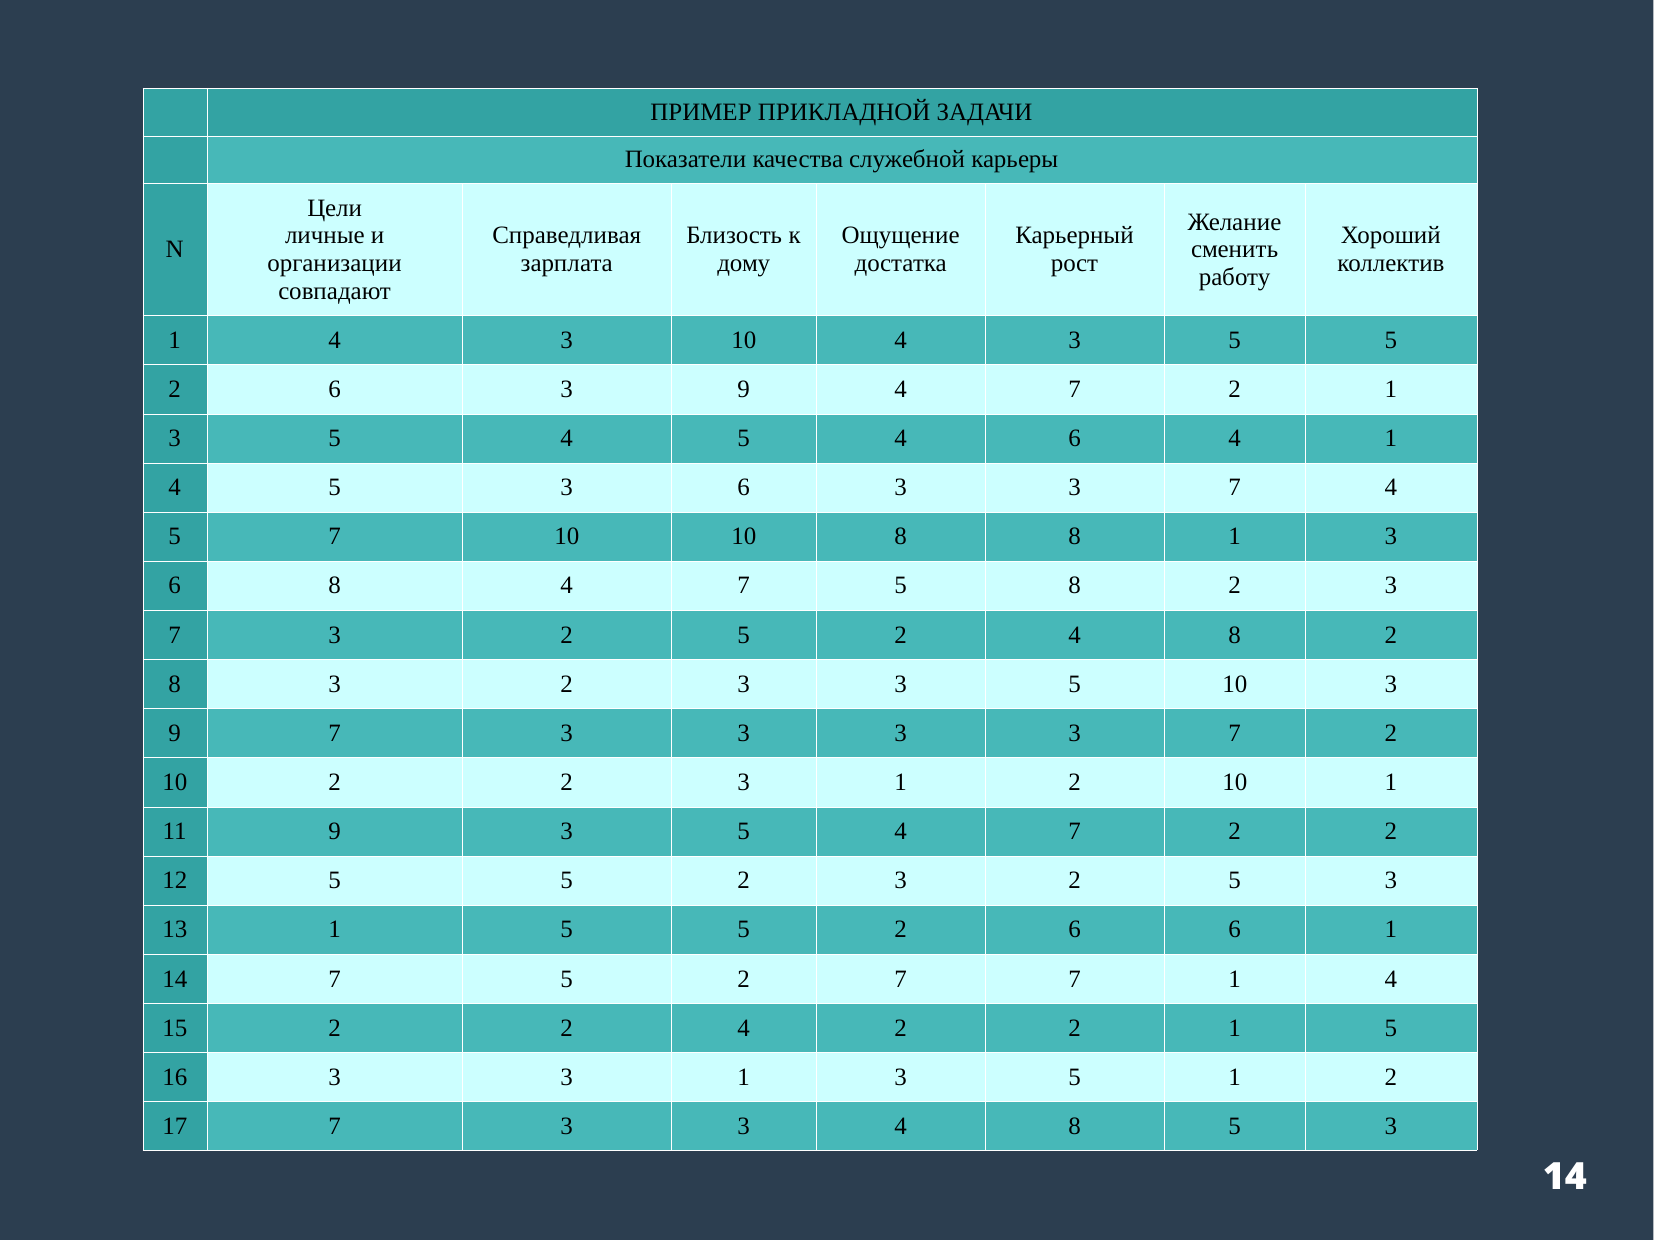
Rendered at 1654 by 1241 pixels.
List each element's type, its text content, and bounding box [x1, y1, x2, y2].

table_cell 2 [463, 660, 671, 708]
table_cell 14 [144, 955, 207, 1003]
table_cell 1 [1306, 758, 1477, 807]
table_cell 16 [144, 1053, 207, 1101]
table_cell Карьерный рост [986, 184, 1164, 315]
table_cell 5 [1306, 1004, 1477, 1052]
table_cell 5 [672, 808, 816, 856]
table_cell 2 [1306, 709, 1477, 757]
table_cell 4 [817, 316, 985, 364]
table_cell 7 [208, 709, 462, 757]
table_cell Показатели качества служебной карьеры [208, 137, 1477, 183]
table_cell 2 [817, 906, 985, 954]
table_cell 3 [1306, 660, 1477, 708]
table_cell 1 [144, 316, 207, 364]
table_cell 1 [1306, 365, 1477, 414]
table_cell 2 [672, 857, 816, 905]
table_cell 13 [144, 906, 207, 954]
table_cell 4 [208, 316, 462, 364]
table_cell 3 [986, 464, 1164, 512]
table_cell 2 [817, 611, 985, 659]
table_cell Хороший коллектив [1306, 184, 1477, 315]
table_cell 5 [463, 955, 671, 1003]
table_cell 3 [986, 709, 1164, 757]
table_cell 4 [463, 562, 671, 610]
table_cell 5 [1165, 857, 1305, 905]
table_cell 3 [672, 709, 816, 757]
table_cell 10 [144, 758, 207, 807]
table_cell 1 [1165, 955, 1305, 1003]
table_cell 5 [817, 562, 985, 610]
table_cell 9 [672, 365, 816, 414]
table_cell 2 [1165, 808, 1305, 856]
table_cell N [144, 184, 207, 315]
table_cell 3 [463, 464, 671, 512]
table_cell 3 [817, 709, 985, 757]
table_cell Справедливая зарплата [463, 184, 671, 315]
table_cell 1 [1165, 1004, 1305, 1052]
table_cell 5 [986, 1053, 1164, 1101]
table_cell 11 [144, 808, 207, 856]
table_cell [144, 137, 207, 183]
table_cell 15 [144, 1004, 207, 1052]
table_cell 8 [1165, 611, 1305, 659]
table_cell 10 [672, 513, 816, 561]
table_cell 3 [1306, 562, 1477, 610]
table_cell 2 [817, 1004, 985, 1052]
table_header ПРИМЕР ПРИКЛАДНОЙ ЗАДАЧИ [208, 89, 1477, 136]
table_cell 7 [986, 365, 1164, 414]
table_cell 4 [1306, 955, 1477, 1003]
table_cell 5 [144, 513, 207, 561]
table_cell 4 [817, 808, 985, 856]
table_cell 3 [817, 857, 985, 905]
table_cell 1 [1165, 1053, 1305, 1101]
table_cell 3 [672, 660, 816, 708]
table_cell Желание сменить работу [1165, 184, 1305, 315]
table_cell 2 [208, 758, 462, 807]
table_cell Ощущение достатка [817, 184, 985, 315]
title Пример прикладной программы [59, 19, 1595, 148]
table_cell 10 [1165, 758, 1305, 807]
table_cell 5 [672, 415, 816, 463]
table_cell 2 [986, 758, 1164, 807]
table_cell 4 [144, 464, 207, 512]
table_cell 2 [463, 1004, 671, 1052]
table_cell 2 [463, 758, 671, 807]
table_cell 2 [1306, 1053, 1477, 1101]
table_cell 5 [208, 415, 462, 463]
table_cell 2 [208, 1004, 462, 1052]
table_cell 2 [986, 1004, 1164, 1052]
table_cell 2 [1165, 562, 1305, 610]
table_cell 7 [986, 808, 1164, 856]
table_header [144, 89, 207, 136]
table_cell 4 [463, 415, 671, 463]
table_cell 3 [817, 464, 985, 512]
table_cell 8 [208, 562, 462, 610]
table_cell 1 [817, 758, 985, 807]
table_cell 3 [986, 316, 1164, 364]
table_cell 7 [817, 955, 985, 1003]
table_cell 7 [208, 513, 462, 561]
table_cell 8 [986, 513, 1164, 561]
table_cell 1 [1306, 415, 1477, 463]
table_cell 3 [463, 808, 671, 856]
table_cell 3 [208, 611, 462, 659]
table_cell 2 [672, 955, 816, 1003]
table_cell 2 [144, 365, 207, 414]
table_cell 17 [144, 1102, 207, 1150]
table_cell 1 [1306, 906, 1477, 954]
table_cell 3 [1306, 513, 1477, 561]
table_cell 2 [986, 857, 1164, 905]
table_cell 4 [817, 1102, 985, 1150]
table_cell 8 [986, 562, 1164, 610]
table_cell Близость к дому [672, 184, 816, 315]
table_cell 5 [208, 464, 462, 512]
table_cell 3 [463, 316, 671, 364]
table_cell 7 [208, 955, 462, 1003]
table_cell 5 [208, 857, 462, 905]
table_cell 5 [1165, 316, 1305, 364]
table_cell 6 [208, 365, 462, 414]
table_cell 8 [986, 1102, 1164, 1150]
table_cell 3 [463, 1053, 671, 1101]
table_cell 10 [672, 316, 816, 364]
table_cell 6 [672, 464, 816, 512]
table_cell 3 [144, 415, 207, 463]
table_cell Цели личные и организации совпадают [208, 184, 462, 315]
table_cell 10 [1165, 660, 1305, 708]
table_cell 5 [672, 906, 816, 954]
table_cell 4 [817, 365, 985, 414]
table_cell 2 [1306, 611, 1477, 659]
table_cell 7 [1165, 709, 1305, 757]
table_cell 4 [672, 1004, 816, 1052]
table_cell 3 [672, 758, 816, 807]
table_cell 7 [208, 1102, 462, 1150]
table_cell 9 [144, 709, 207, 757]
table_cell 10 [463, 513, 671, 561]
table_cell 5 [463, 857, 671, 905]
table_cell 3 [817, 660, 985, 708]
table_cell 3 [208, 1053, 462, 1101]
table_cell 4 [817, 415, 985, 463]
table_cell 4 [1306, 464, 1477, 512]
table_cell 3 [1306, 1102, 1477, 1150]
table_cell 6 [144, 562, 207, 610]
table_cell 6 [986, 906, 1164, 954]
table_cell 5 [986, 660, 1164, 708]
table_cell 9 [208, 808, 462, 856]
table_cell 4 [1165, 415, 1305, 463]
table_cell 2 [1306, 808, 1477, 856]
table_cell 2 [463, 611, 671, 659]
table_cell 4 [986, 611, 1164, 659]
table_cell 3 [817, 1053, 985, 1101]
table_cell 6 [1165, 906, 1305, 954]
table_cell 8 [817, 513, 985, 561]
table_cell 1 [1165, 513, 1305, 561]
table_cell 7 [1165, 464, 1305, 512]
table_cell 5 [1165, 1102, 1305, 1150]
table_cell 7 [144, 611, 207, 659]
table_cell 6 [986, 415, 1164, 463]
table_cell 3 [463, 709, 671, 757]
table_cell 3 [463, 365, 671, 414]
table_cell 1 [208, 906, 462, 954]
table_cell 2 [1165, 365, 1305, 414]
table_cell 12 [144, 857, 207, 905]
table_cell 7 [986, 955, 1164, 1003]
table_cell 5 [1306, 316, 1477, 364]
table_cell 5 [672, 611, 816, 659]
table_cell 3 [1306, 857, 1477, 905]
table_cell 3 [463, 1102, 671, 1150]
table_cell 8 [144, 660, 207, 708]
table_cell 7 [672, 562, 816, 610]
table_cell 1 [672, 1053, 816, 1101]
table_cell 5 [463, 906, 671, 954]
table_cell 3 [208, 660, 462, 708]
table_cell 3 [672, 1102, 816, 1150]
